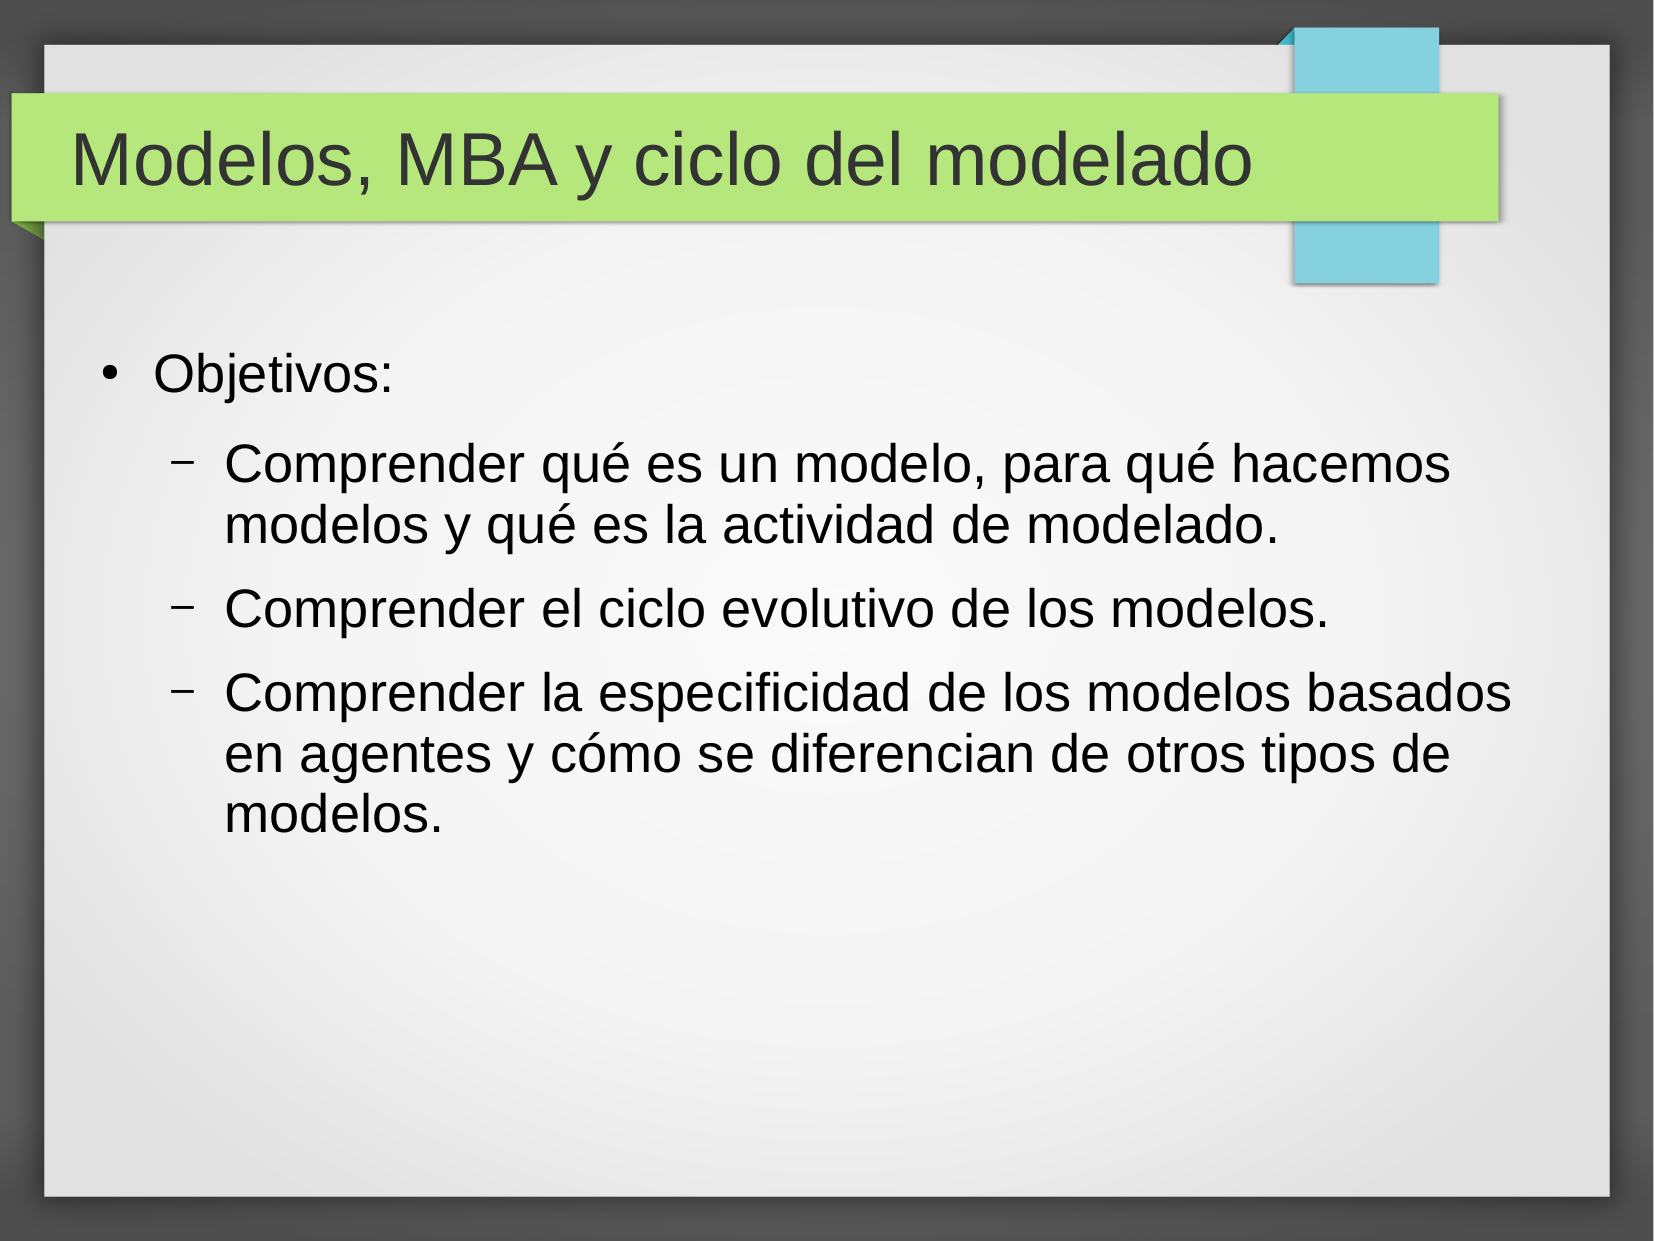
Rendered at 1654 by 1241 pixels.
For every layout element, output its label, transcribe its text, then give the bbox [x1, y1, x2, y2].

list Objetivos: Comprender qué es un modelo, para qué hacemos modelos y qué es la actividad de modelado. Comprender el ciclo evolutivo de los modelos. Comprender la especificidad de los modelos basados en agentes y cómo se diferencian de otros tipos de modelos. [82, 343, 1538, 1063]
picture [0, 0, 1654, 1241]
title Modelos, MBA y ciclo del modelado [70, 106, 1430, 213]
